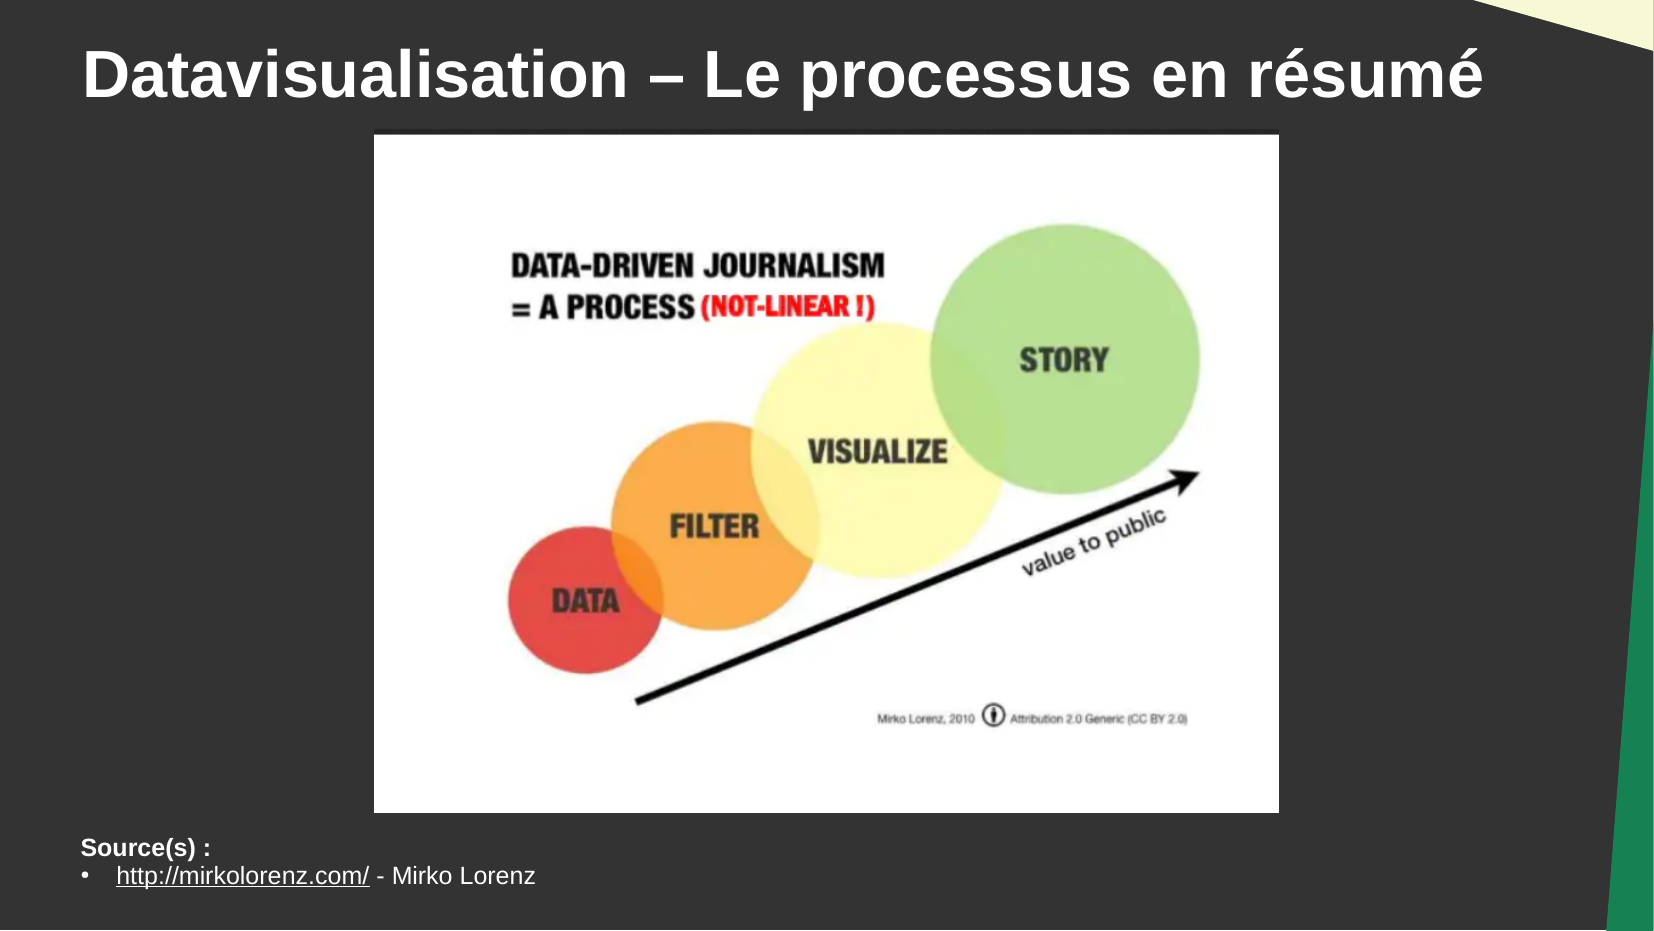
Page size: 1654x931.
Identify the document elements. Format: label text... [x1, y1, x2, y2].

title Datavisualisation – Le processus en résumé [82, 37, 1571, 122]
text_box [1606, 313, 1654, 931]
text_box Source(s) : http://mirkolorenz.com/ - Mirko Lorenz [65, 826, 1483, 926]
text_box [1473, 0, 1654, 52]
picture [374, 129, 1279, 813]
